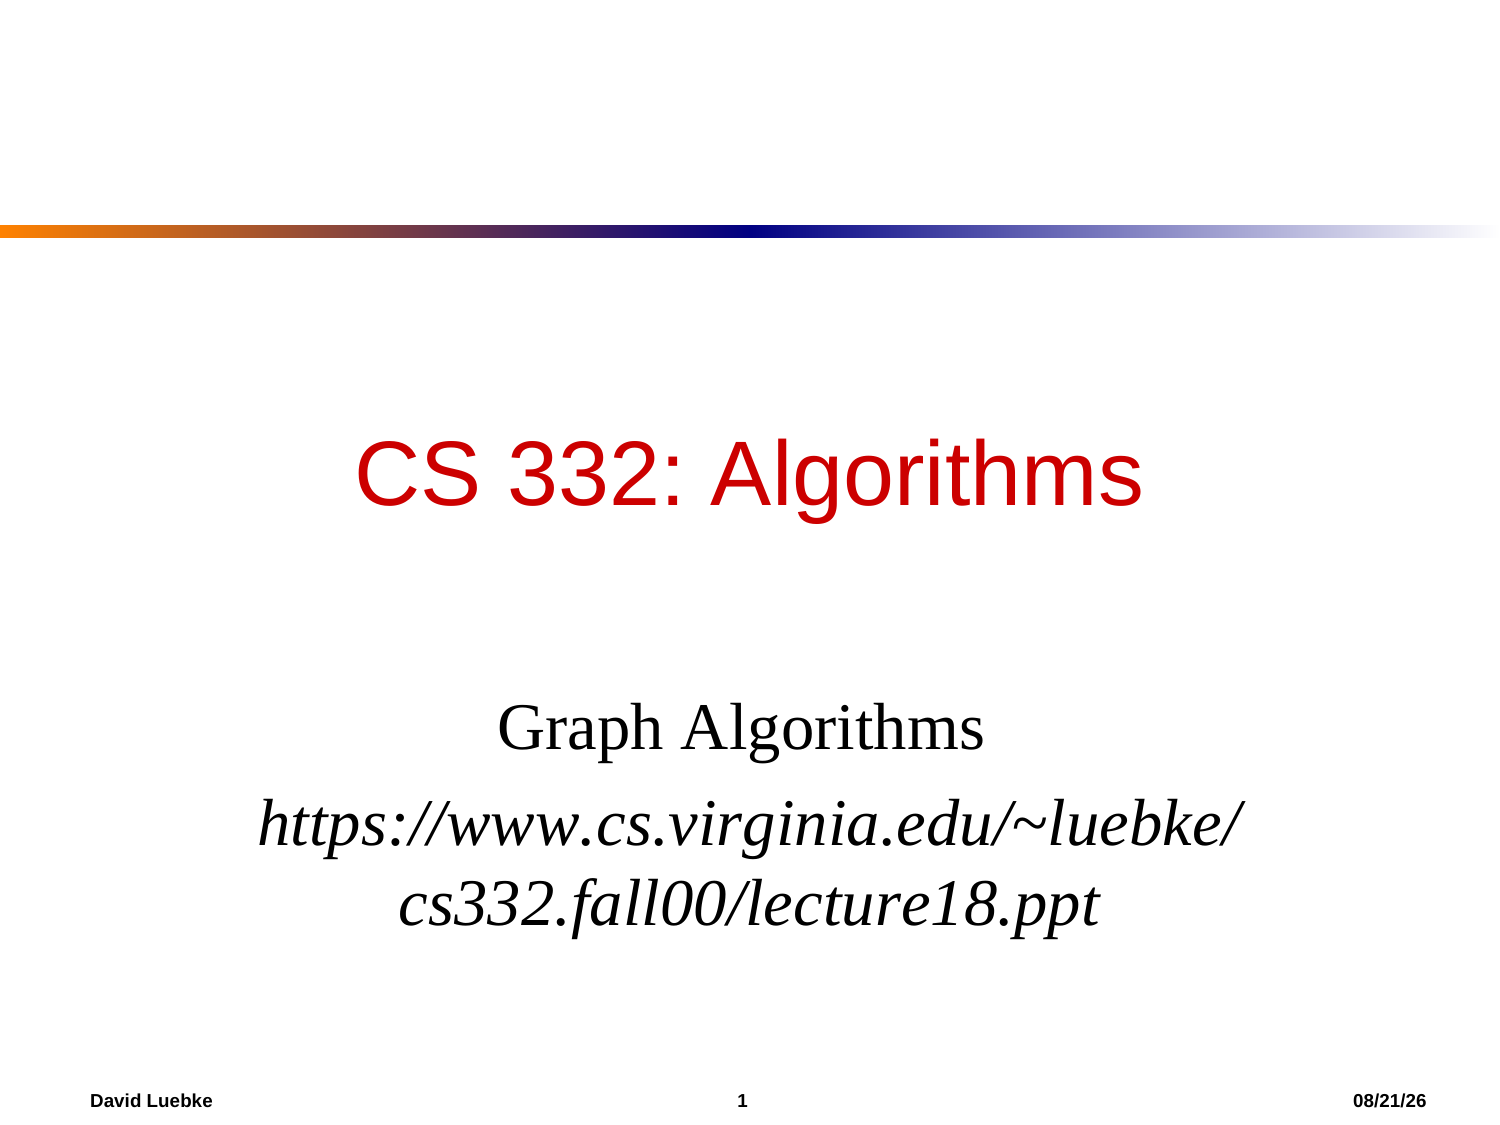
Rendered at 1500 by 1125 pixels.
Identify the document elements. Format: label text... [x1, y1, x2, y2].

title CS 332: Algorithms [112, 374, 1388, 563]
text_box David Luebke <number> 03/10/19 [75, 1074, 1426, 1125]
subtitle Graph Algorithms https://www.cs.virginia.edu/~luebke/cs332.fall00/lecture18.ppt [150, 675, 1351, 963]
